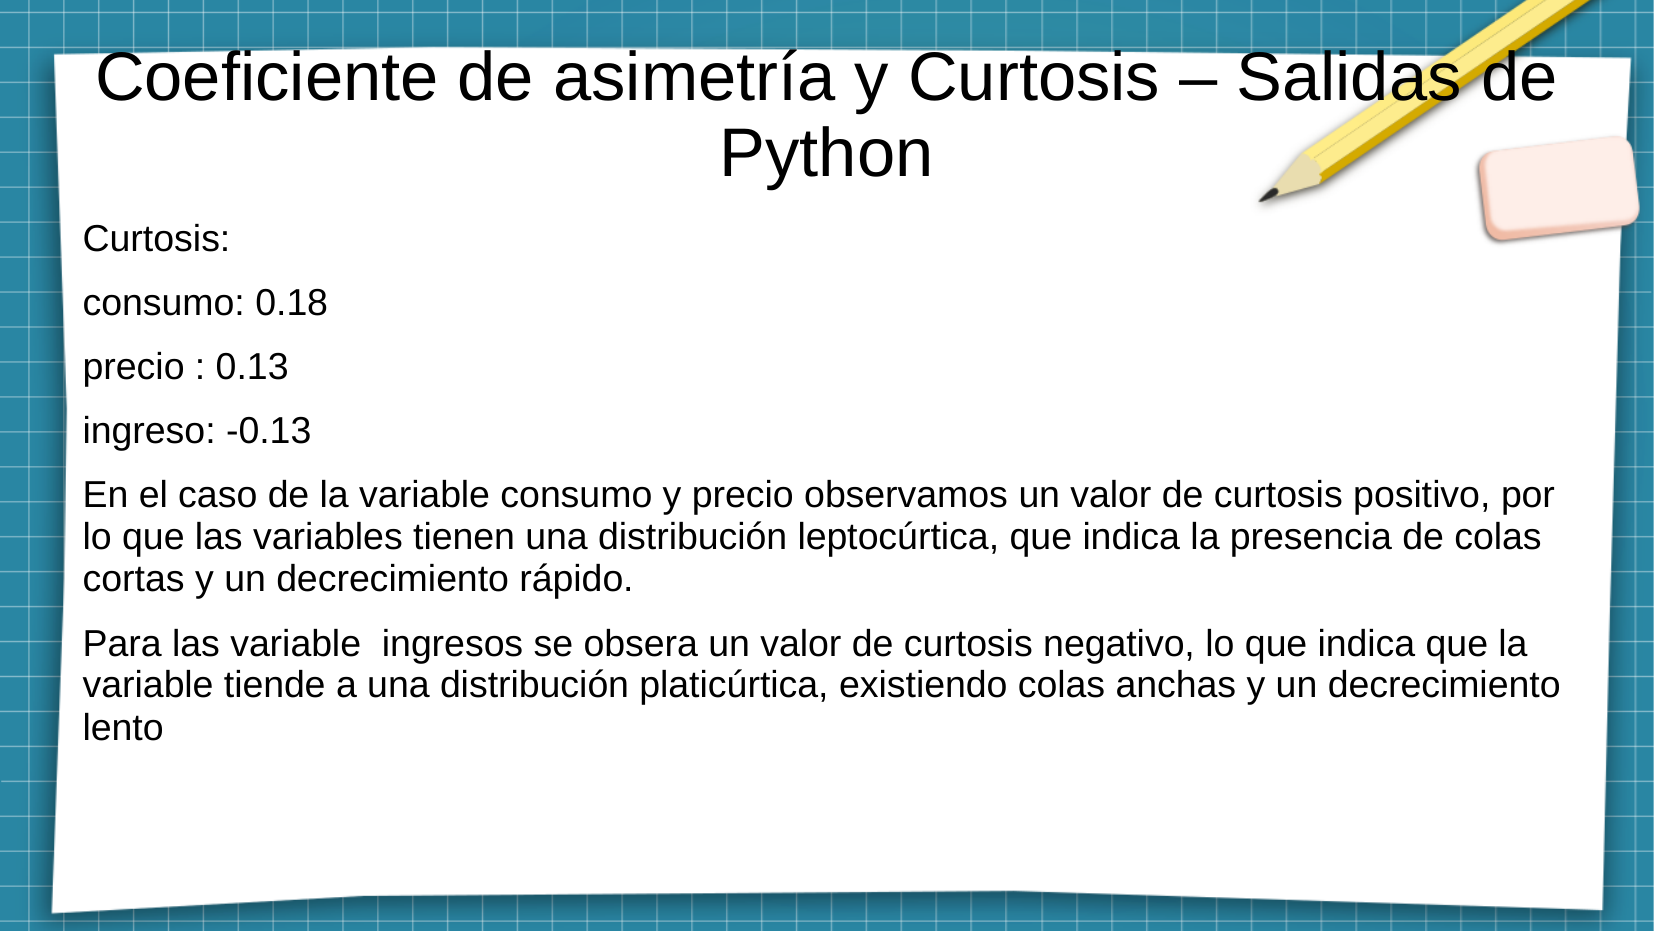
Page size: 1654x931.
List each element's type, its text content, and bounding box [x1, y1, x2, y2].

picture [0, 0, 1654, 931]
title Coeficiente de asimetría y Curtosis – Salidas de Python [82, 37, 1571, 193]
list Curtosis: consumo: 0.18 precio : 0.13 ingreso: -0.13 En el caso de la variable consumo y precio observamos un valor de curtosis positivo, por lo que las variables tienen una distribución leptocúrtica, que indica la presencia de colas cortas y un decrecimiento rápido. Para las variable ingresos se obsera un valor de curtosis negativo, lo que indica que la variable tiende a una distribución platicúrtica, existiendo colas anchas y un decrecimiento lento [82, 217, 1571, 758]
